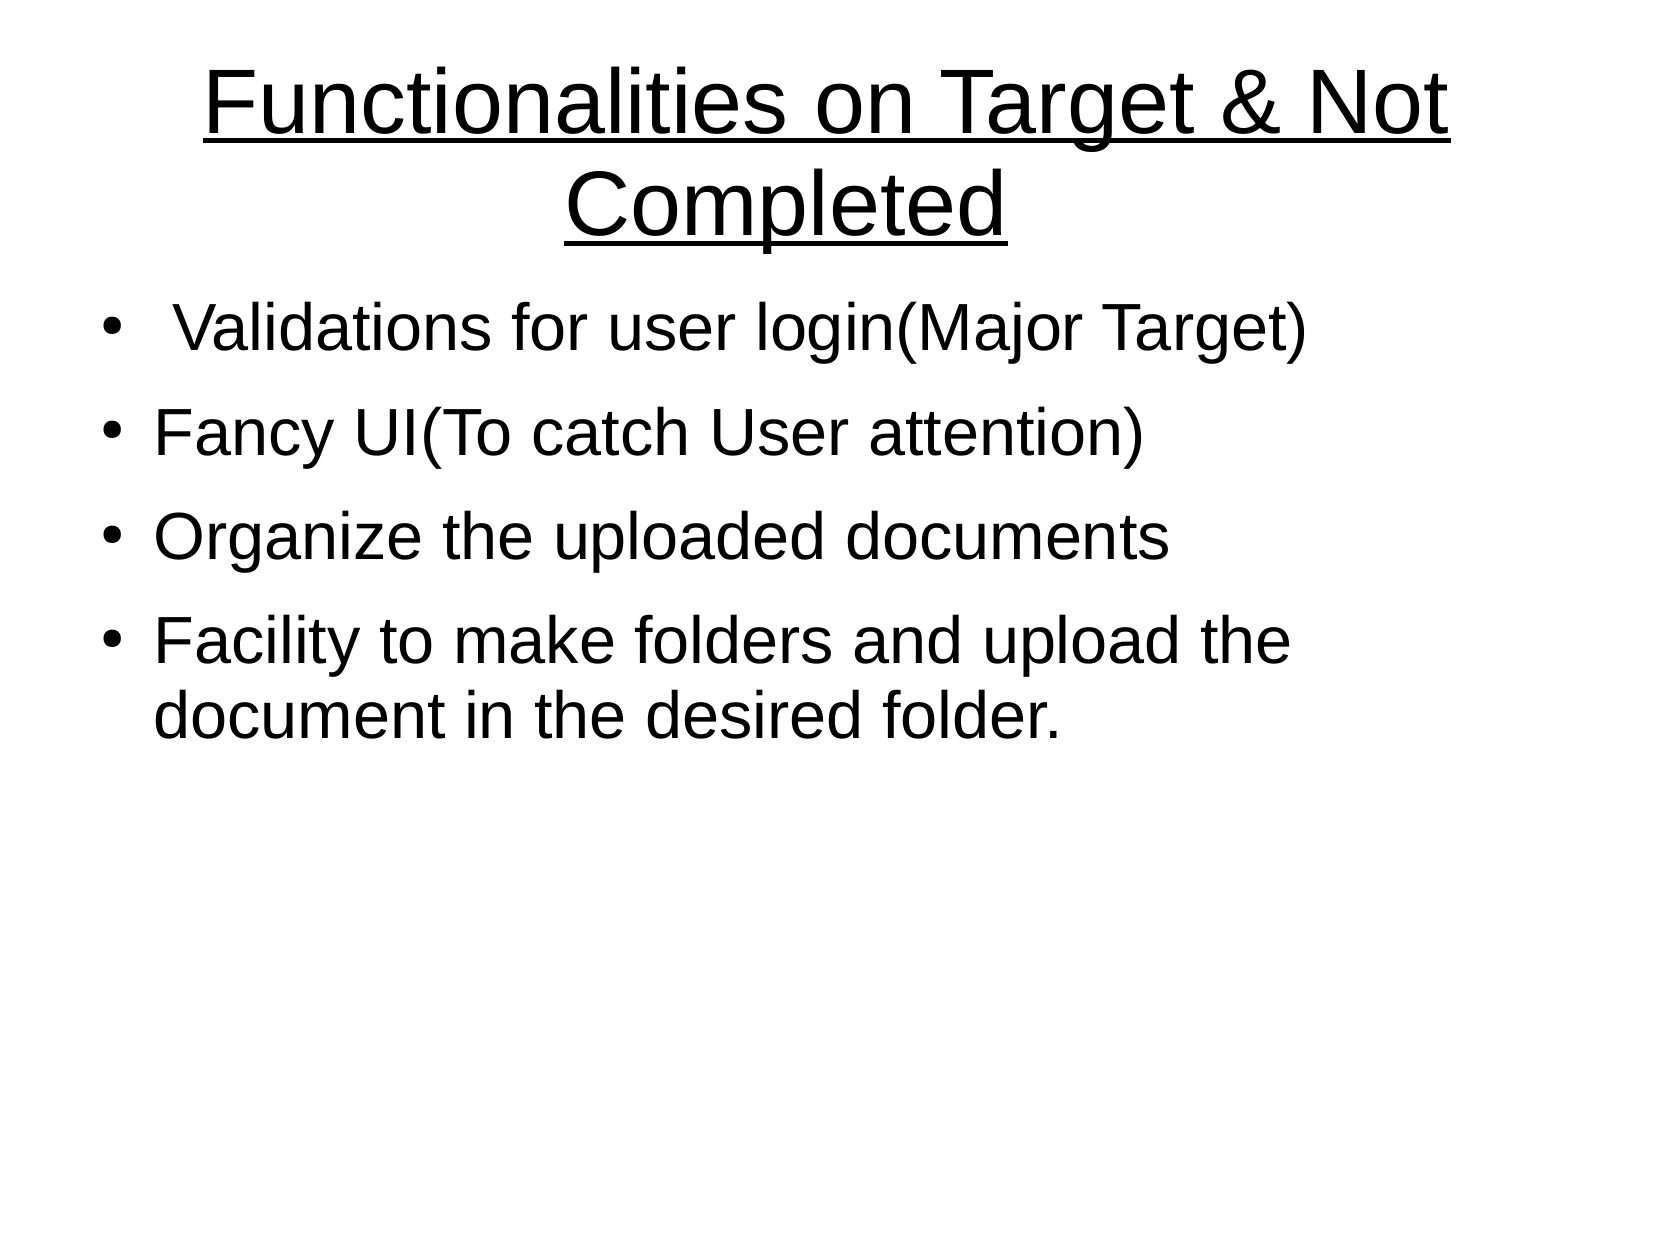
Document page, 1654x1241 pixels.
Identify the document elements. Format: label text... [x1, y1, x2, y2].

list Validations for user login(Major Target) Fancy UI(To catch User attention) Organize the uploaded documents Facility to make folders and upload the document in the desired folder. [82, 290, 1571, 1109]
title Functionalities on Target & Not Completed [82, 49, 1571, 257]
